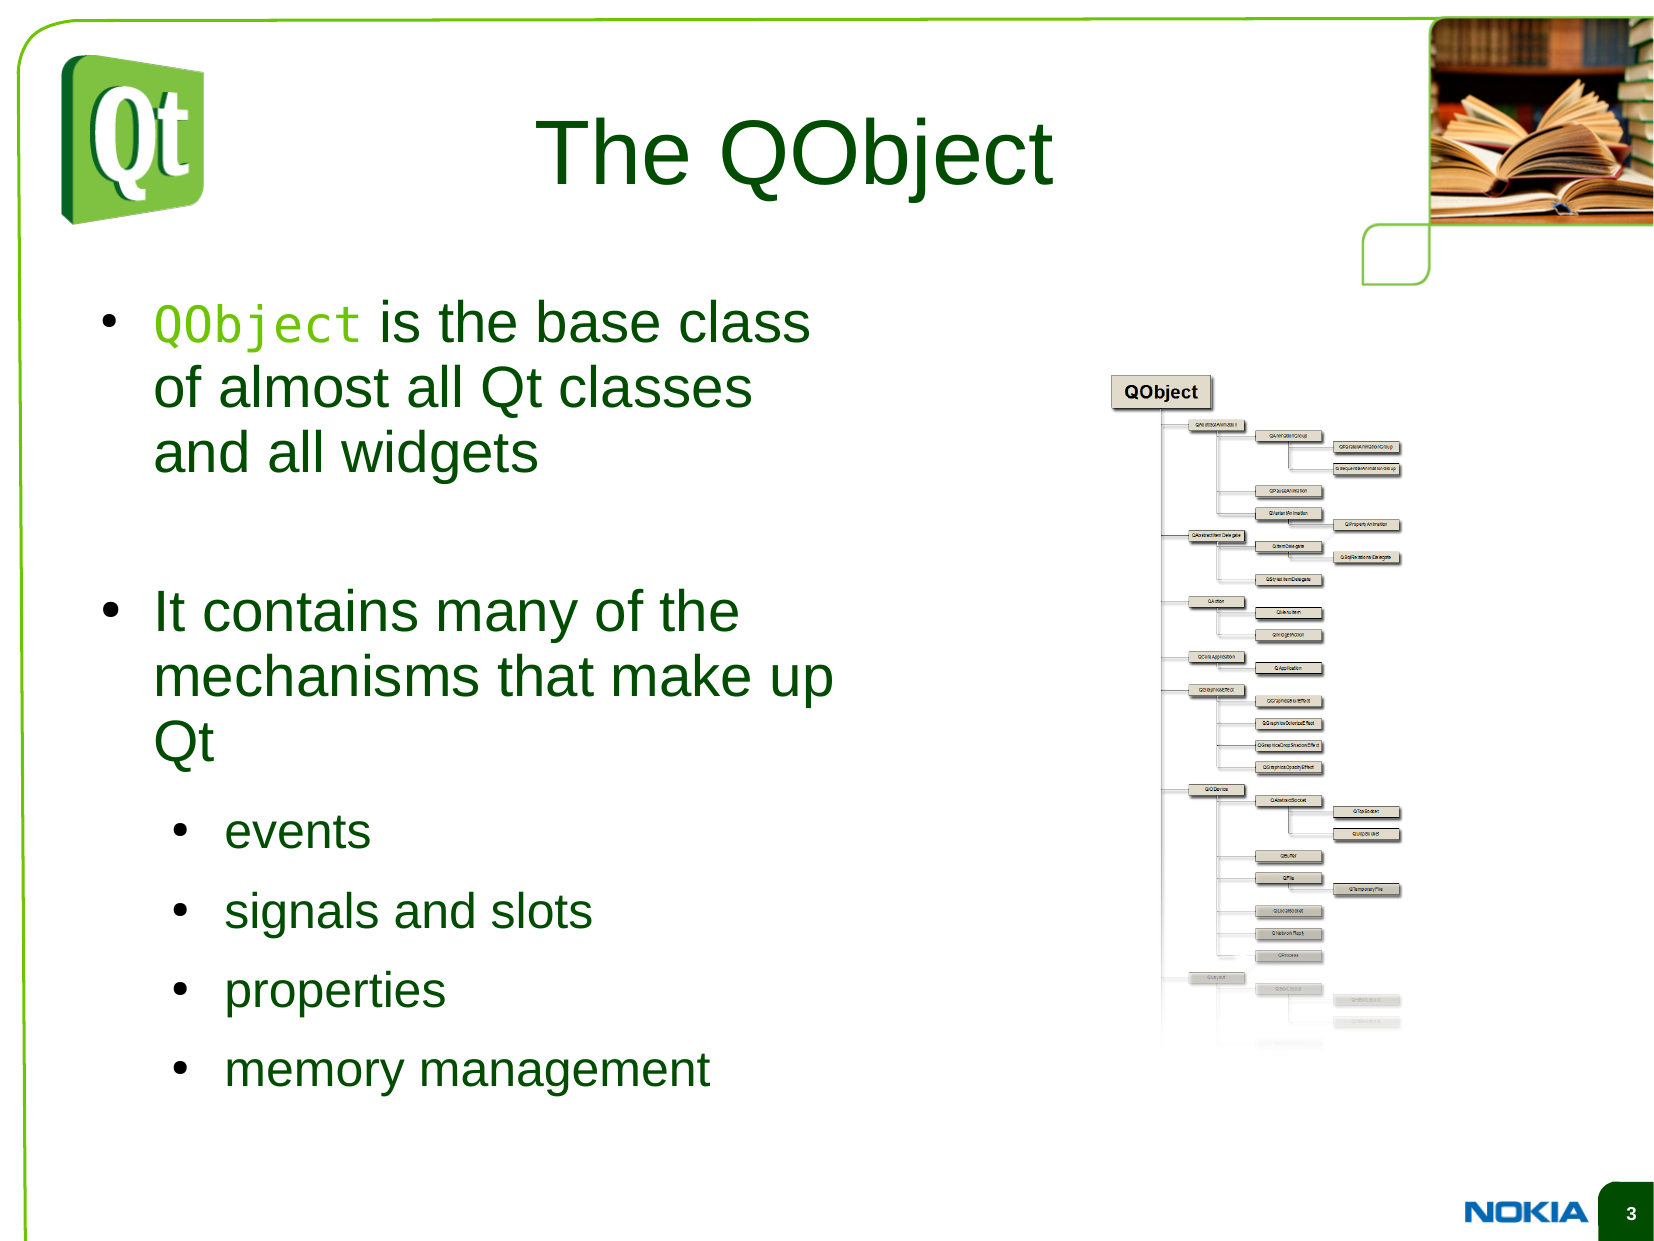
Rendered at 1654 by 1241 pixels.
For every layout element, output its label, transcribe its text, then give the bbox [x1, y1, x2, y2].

picture [61, 55, 204, 225]
picture [1338, 5, 1654, 306]
picture [1079, 336, 1431, 1155]
picture [1465, 1201, 1589, 1223]
list QObject is the base class of almost all Qt classes and all widgets It contains many of the mechanisms that make up Qt events signals and slots properties memory management [82, 290, 857, 1109]
title The QObject [257, 49, 1333, 257]
